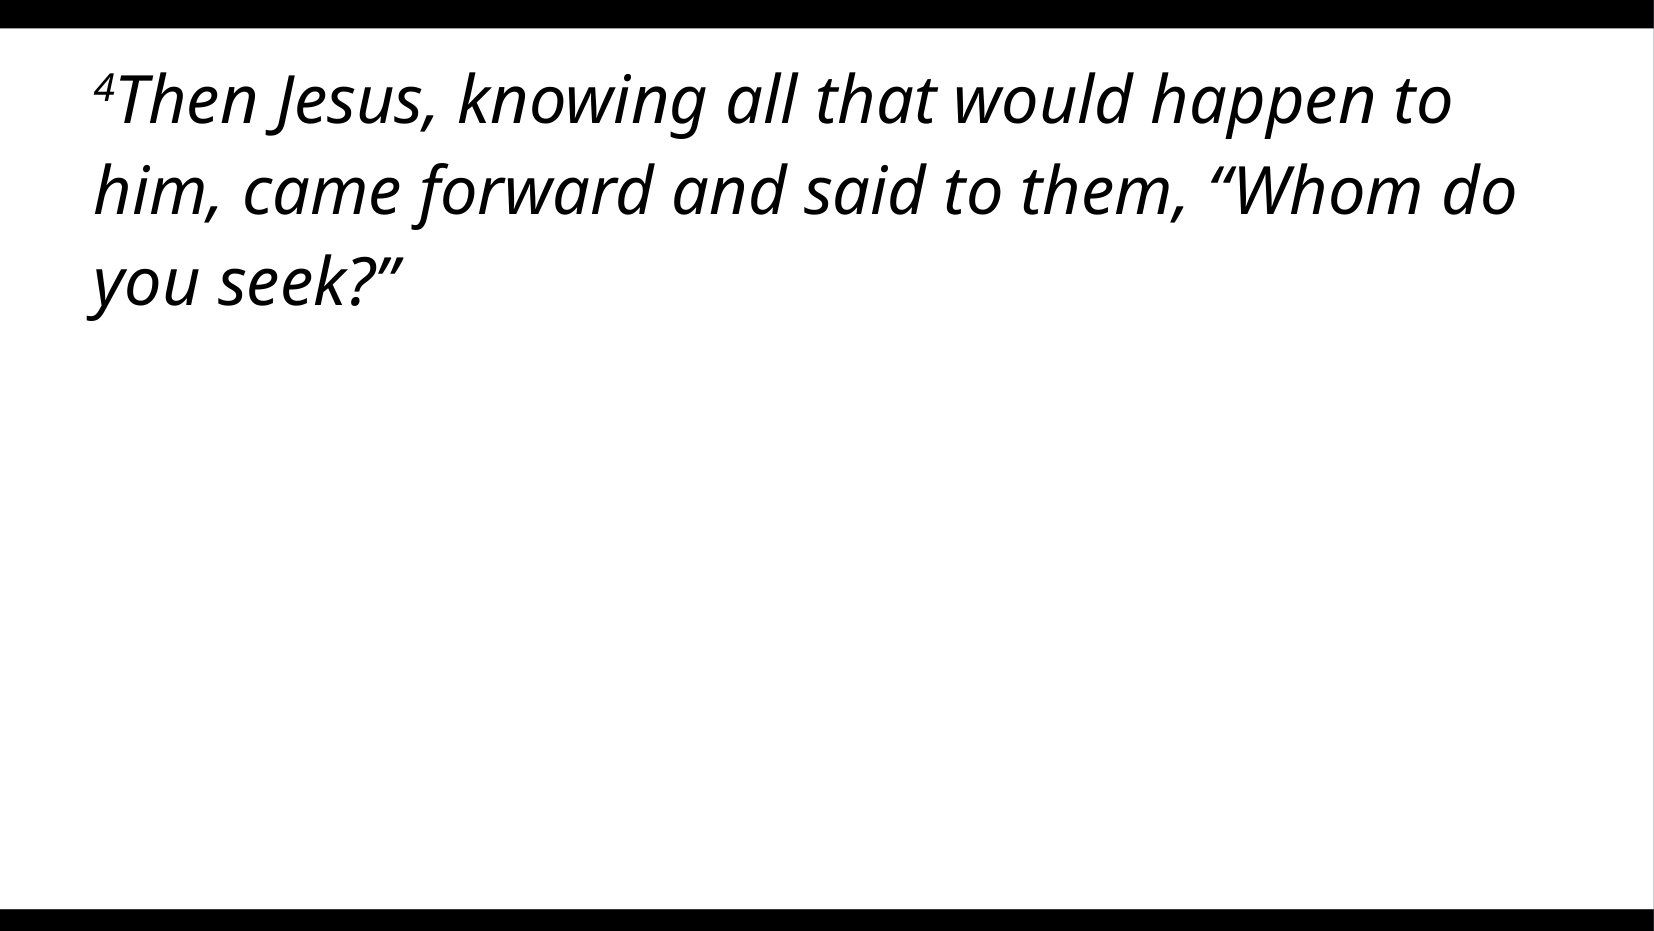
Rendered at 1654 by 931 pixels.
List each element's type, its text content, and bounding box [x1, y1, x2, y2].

picture [0, 0, 1654, 931]
text_box 4Then Jesus, knowing all that would happen to him, came forward and said to them, “Whom do you seek?” [78, 45, 1546, 327]
